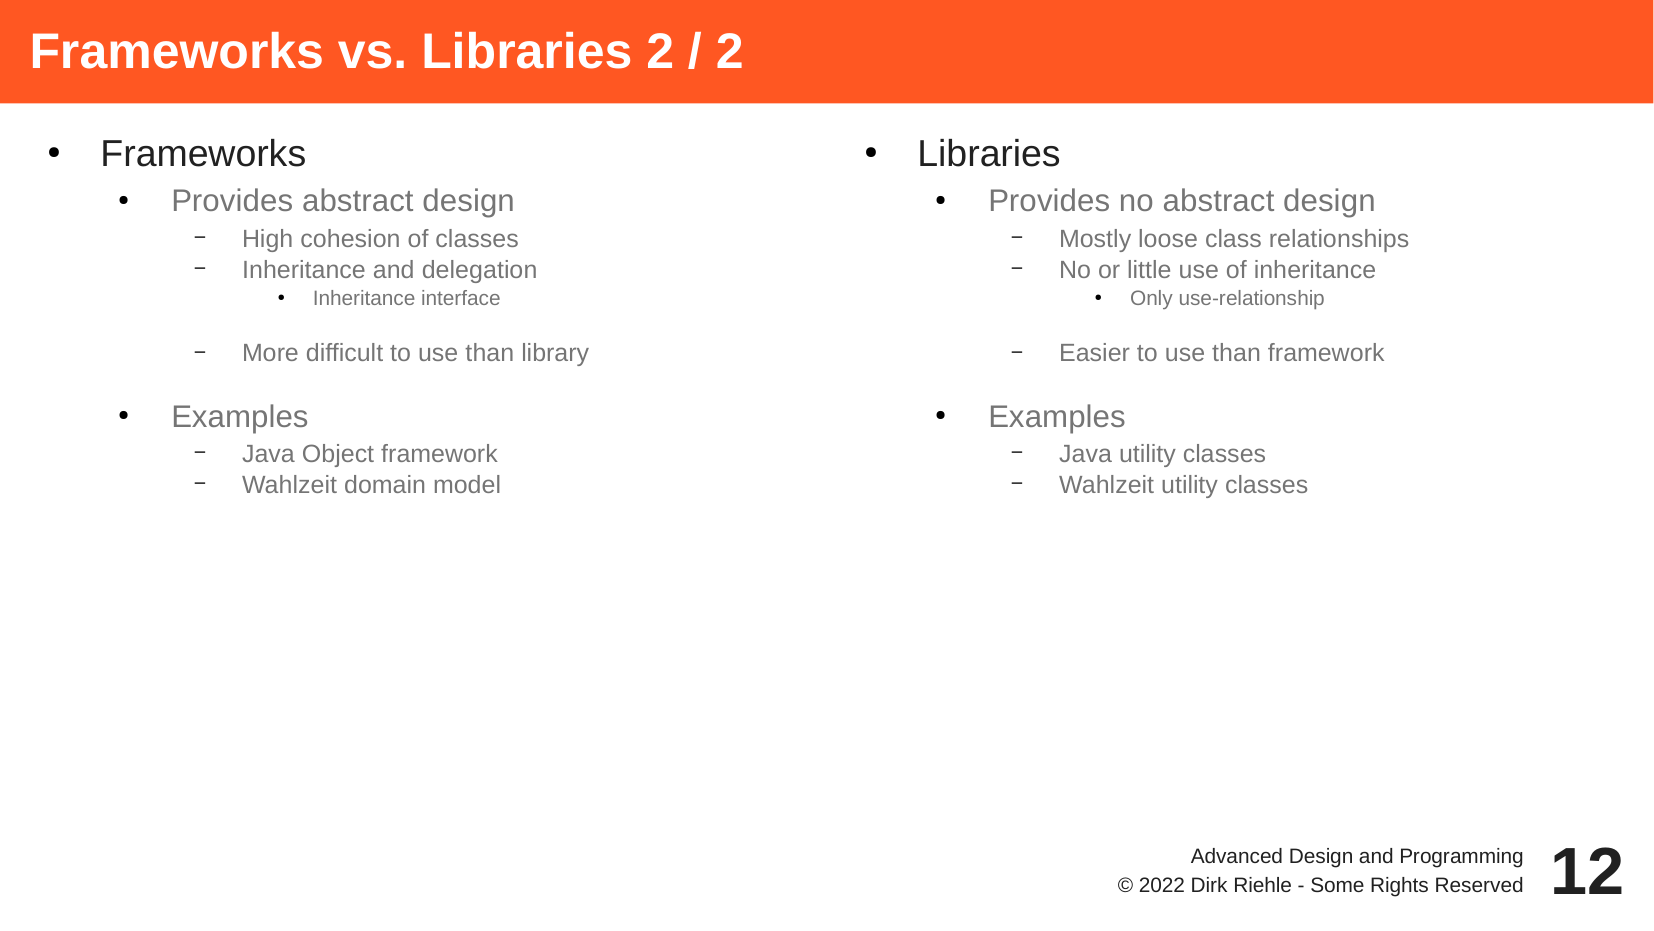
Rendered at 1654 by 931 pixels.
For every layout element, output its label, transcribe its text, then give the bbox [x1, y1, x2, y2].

list Libraries Provides no abstract design Mostly loose class relationships No or little use of inheritance Only use-relationship Easier to use than framework Examples Java utility classes Wahlzeit utility classes [846, 132, 1625, 813]
title Frameworks vs. Libraries 2 / 2 [0, 0, 1654, 104]
list Frameworks Provides abstract design High cohesion of classes Inheritance and delegation Inheritance interface More difficult to use than library Examples Java Object framework Wahlzeit domain model [29, 132, 808, 813]
